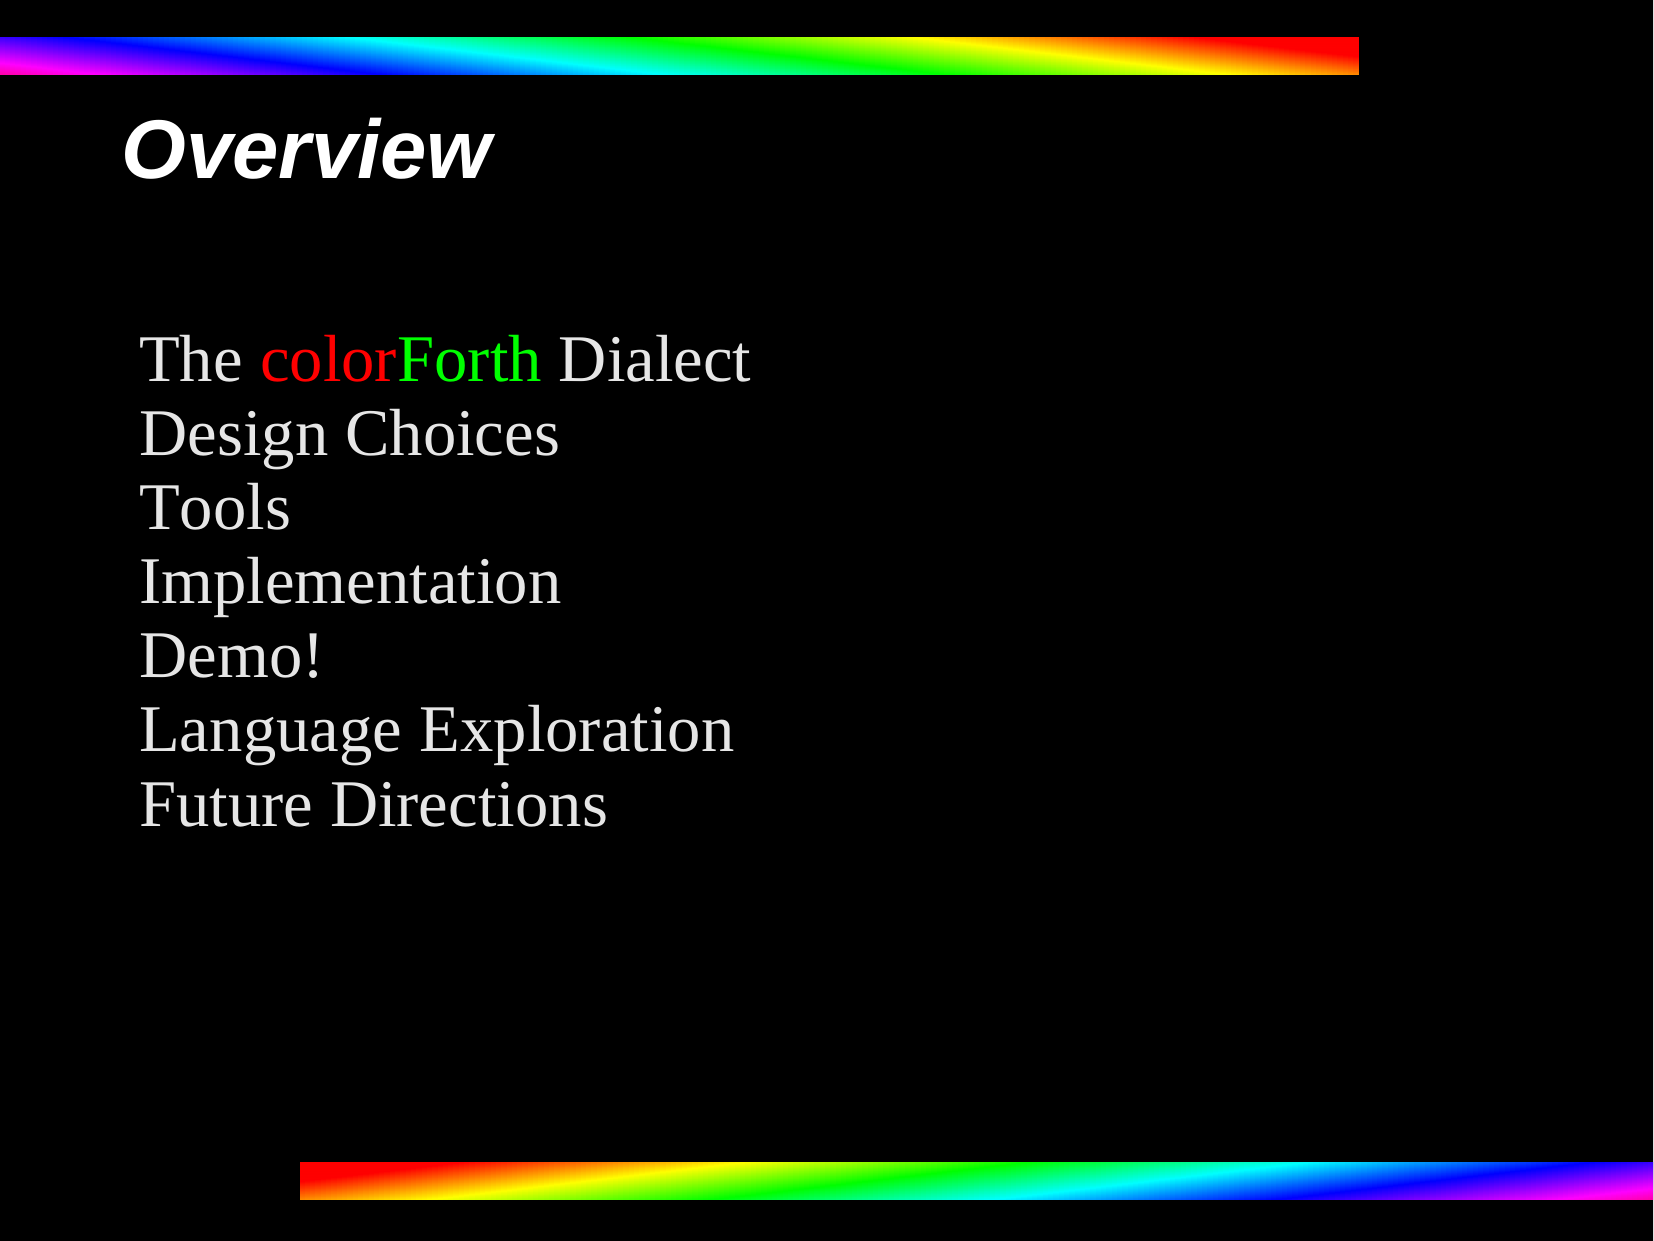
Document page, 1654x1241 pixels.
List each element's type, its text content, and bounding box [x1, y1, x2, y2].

list The colorForth Dialect Design Choices Tools Implementation Demo! Language Exploration Future Directions [121, 322, 1561, 1133]
title Overview [121, 46, 1534, 254]
picture [0, 0, 1654, 1241]
